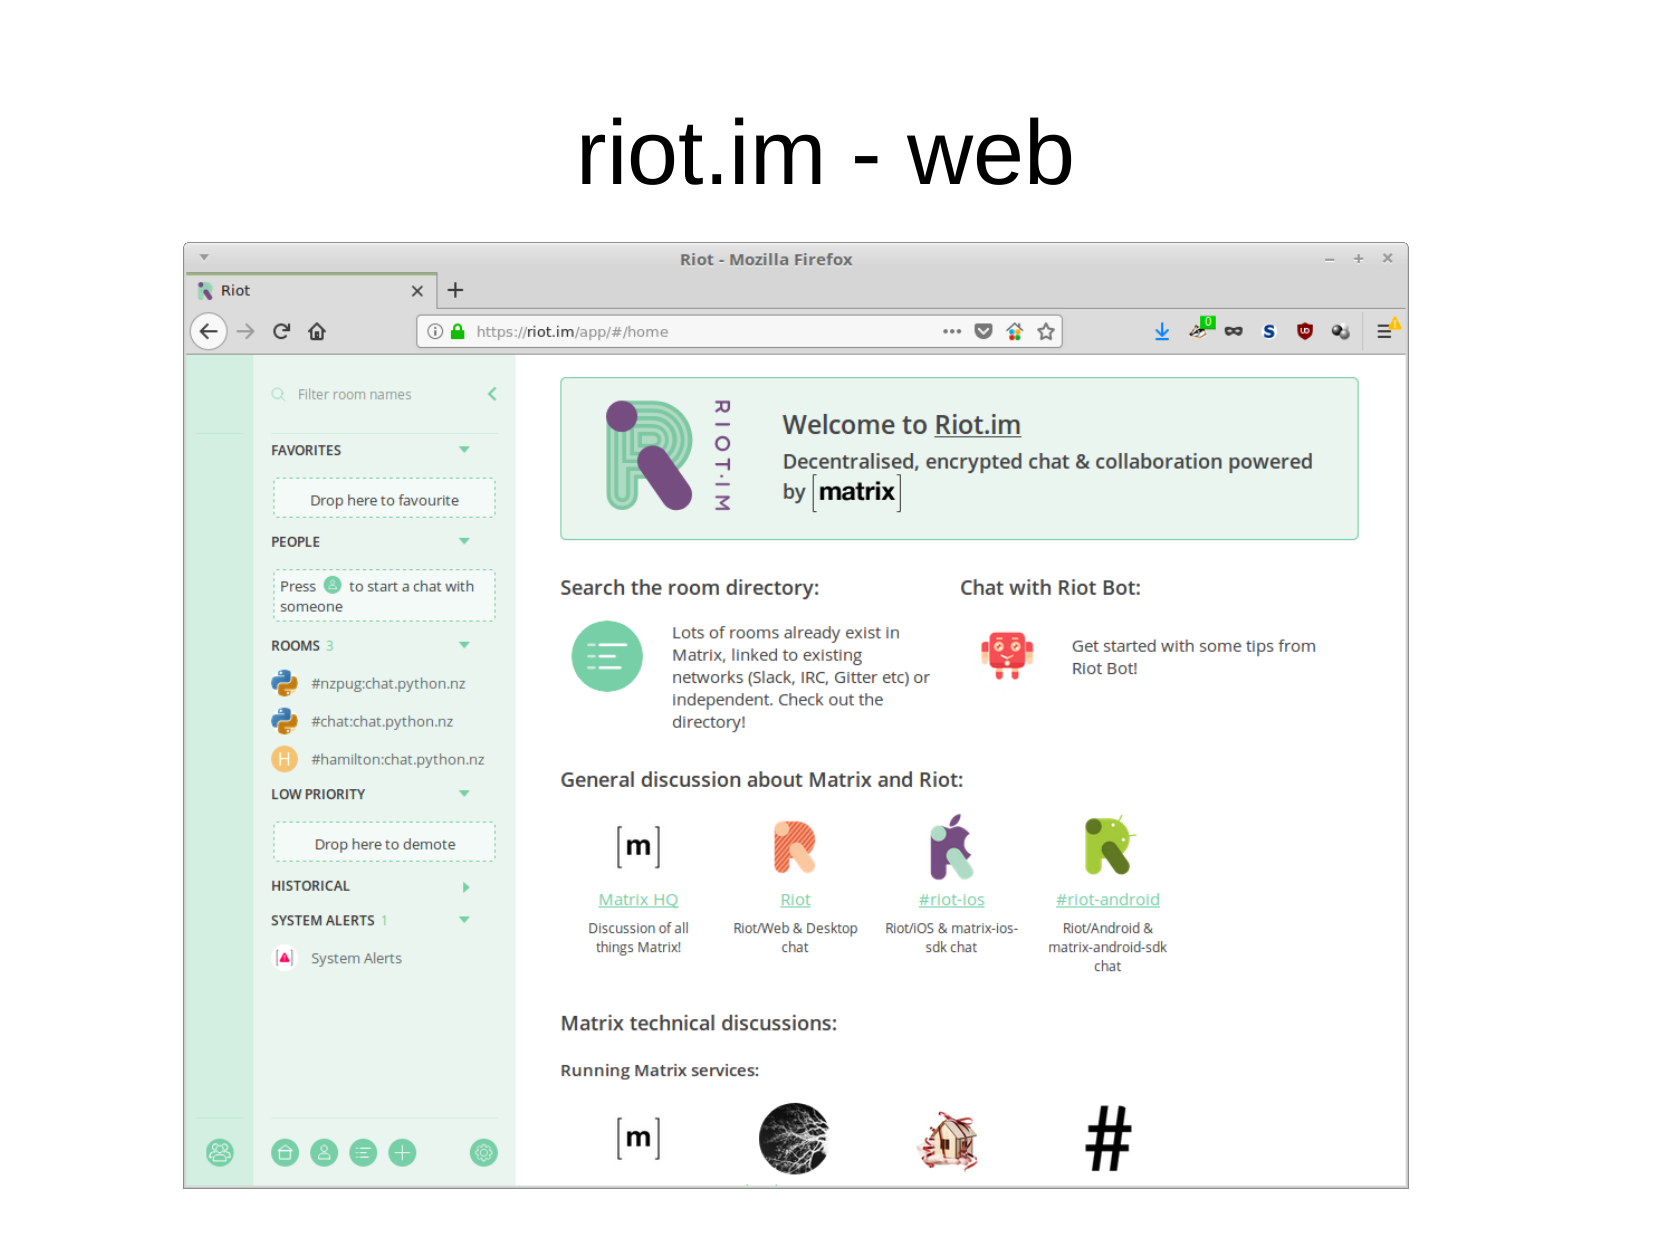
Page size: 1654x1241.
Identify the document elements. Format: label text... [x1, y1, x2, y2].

title riot.im - web [82, 49, 1571, 257]
picture [183, 242, 1409, 1189]
